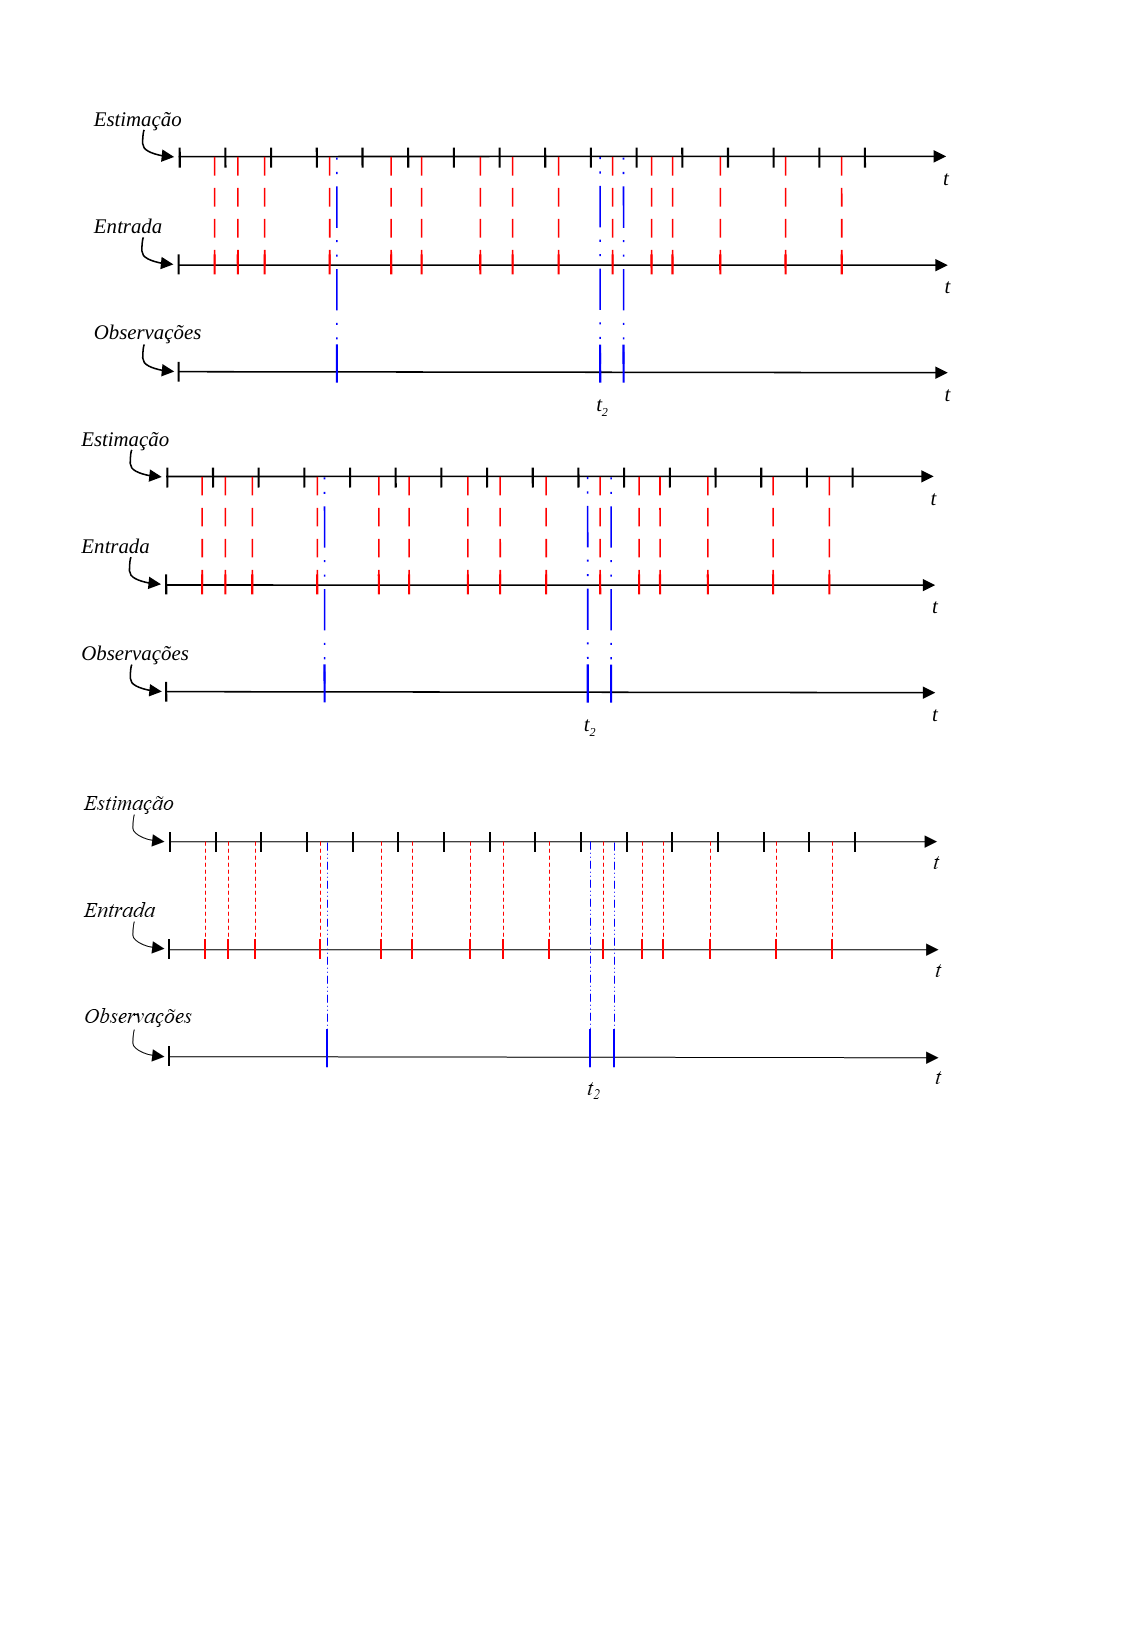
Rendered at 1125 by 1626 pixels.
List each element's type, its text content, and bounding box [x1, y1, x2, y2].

text_box t [929, 265, 966, 305]
text_box t2 [581, 383, 634, 427]
text_box Entrada [79, 205, 210, 246]
text_box Observações [66, 631, 245, 672]
text_box Estimação [79, 97, 258, 138]
text_box t [929, 372, 966, 413]
text_box Estimação [66, 417, 245, 458]
text_box t2 [569, 703, 621, 747]
text_box Entrada [66, 525, 197, 566]
text_box Observações [79, 311, 258, 352]
text_box t [928, 156, 965, 197]
text_box t [915, 476, 952, 517]
picture [69, 782, 956, 1114]
text_box t [917, 585, 954, 625]
text_box t [917, 692, 954, 733]
